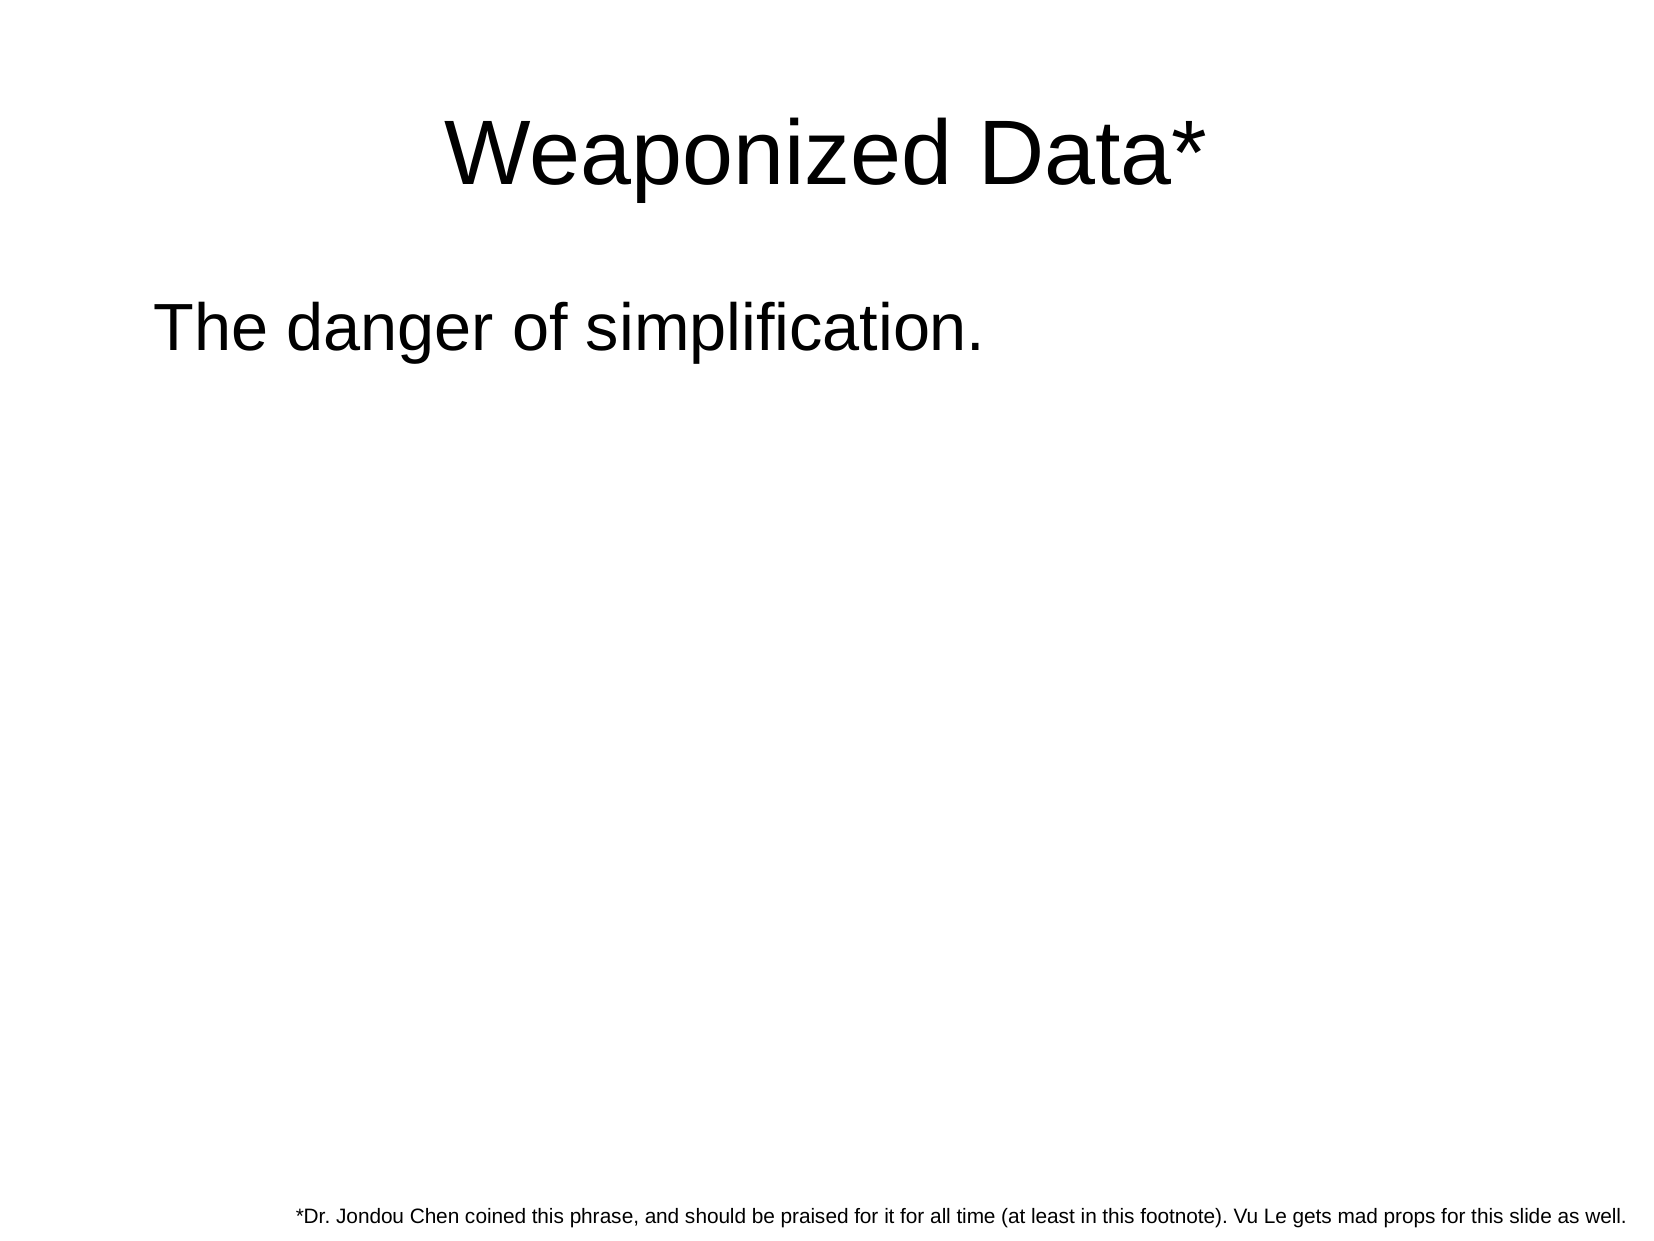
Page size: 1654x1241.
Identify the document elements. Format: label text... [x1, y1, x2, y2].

list The danger of simplification. [82, 290, 1571, 1010]
title Weaponized Data* [82, 49, 1571, 257]
list *Dr. Jondou Chen coined this phrase, and should be praised for it for all time (at least in this footnote). Vu Le gets mad props for this slide as well. [225, 1205, 1654, 1231]
